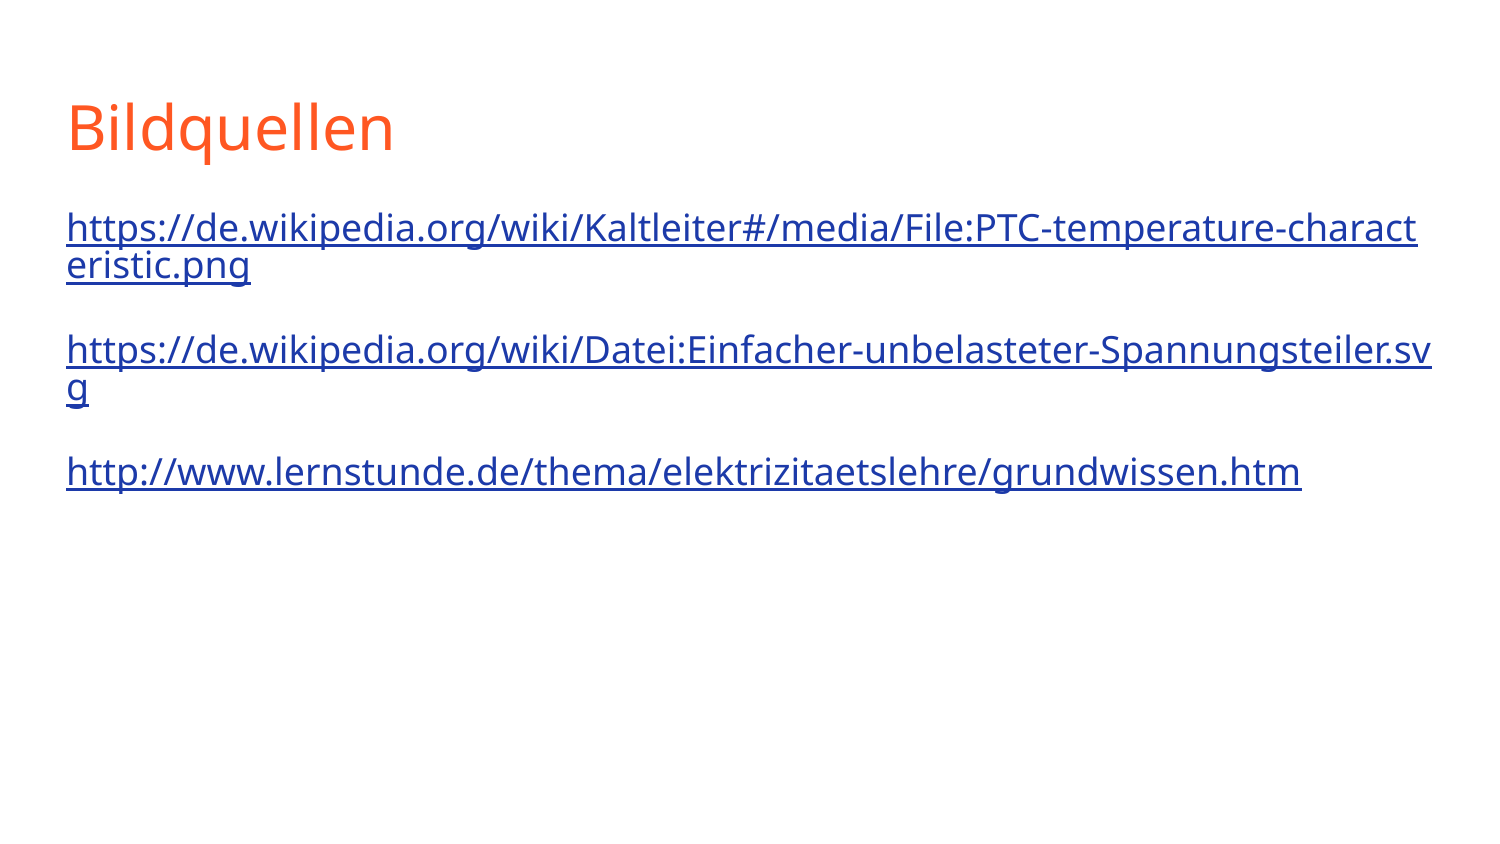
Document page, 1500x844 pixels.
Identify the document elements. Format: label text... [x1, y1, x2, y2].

list https://de.wikipedia.org/wiki/Kaltleiter#/media/File:PTC-temperature-characteristic.png https://de.wikipedia.org/wiki/Datei:Einfacher-unbelasteter-Spannungsteiler.svg http://www.lernstunde.de/thema/elektrizitaetslehre/grundwissen.htm [51, 189, 1449, 750]
title Bildquellen [51, 72, 1449, 167]
